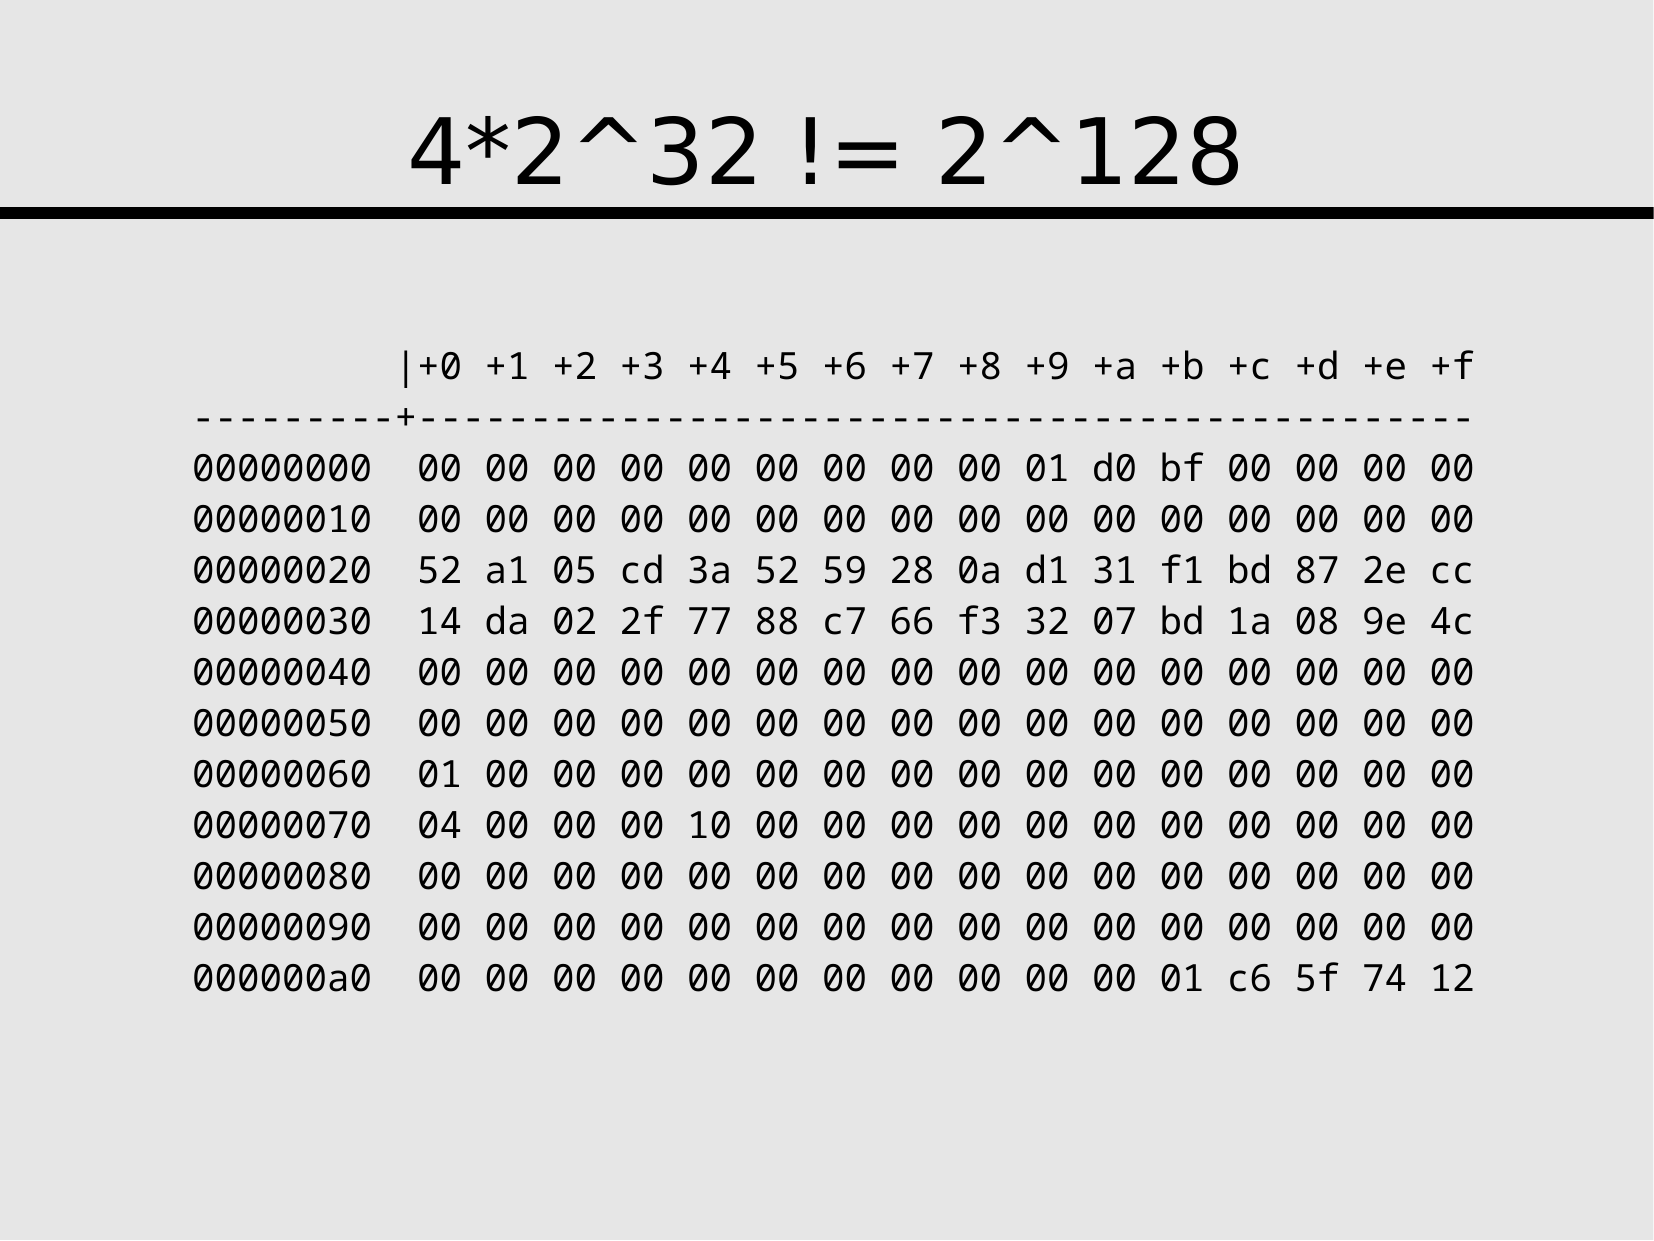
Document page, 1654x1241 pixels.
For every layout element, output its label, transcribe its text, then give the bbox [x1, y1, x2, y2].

text_box |+0 +1 +2 +3 +4 +5 +6 +7 +8 +9 +a +b +c +d +e +f ---------+----------------------------------------------- 00000000 00 00 00 00 00 00 00 00 00 01 d0 bf 00 00 00 00 00000010 00 00 00 00 00 00 00 00 00 00 00 00 00 00 00 00 00000020 52 a1 05 cd 3a 52 59 28 0a d1 31 f1 bd 87 2e cc 00000030 14 da 02 2f 77 88 c7 66 f3 32 07 bd 1a 08 9e 4c 00000040 00 00 00 00 00 00 00 00 00 00 00 00 00 00 00 00 00000050 00 00 00 00 00 00 00 00 00 00 00 00 00 00 00 00 00000060 01 00 00 00 00 00 00 00 00 00 00 00 00 00 00 00 00000070 04 00 00 00 10 00 00 00 00 00 00 00 00 00 00 00 00000080 00 00 00 00 00 00 00 00 00 00 00 00 00 00 00 00 00000090 00 00 00 00 00 00 00 00 00 00 00 00 00 00 00 00 000000a0 00 00 00 00 00 00 00 00 00 00 00 01 c6 5f 74 12 [177, 332, 1476, 916]
text_box [88, 295, 1577, 1099]
title 4*2^32 != 2^128 [82, 49, 1571, 257]
